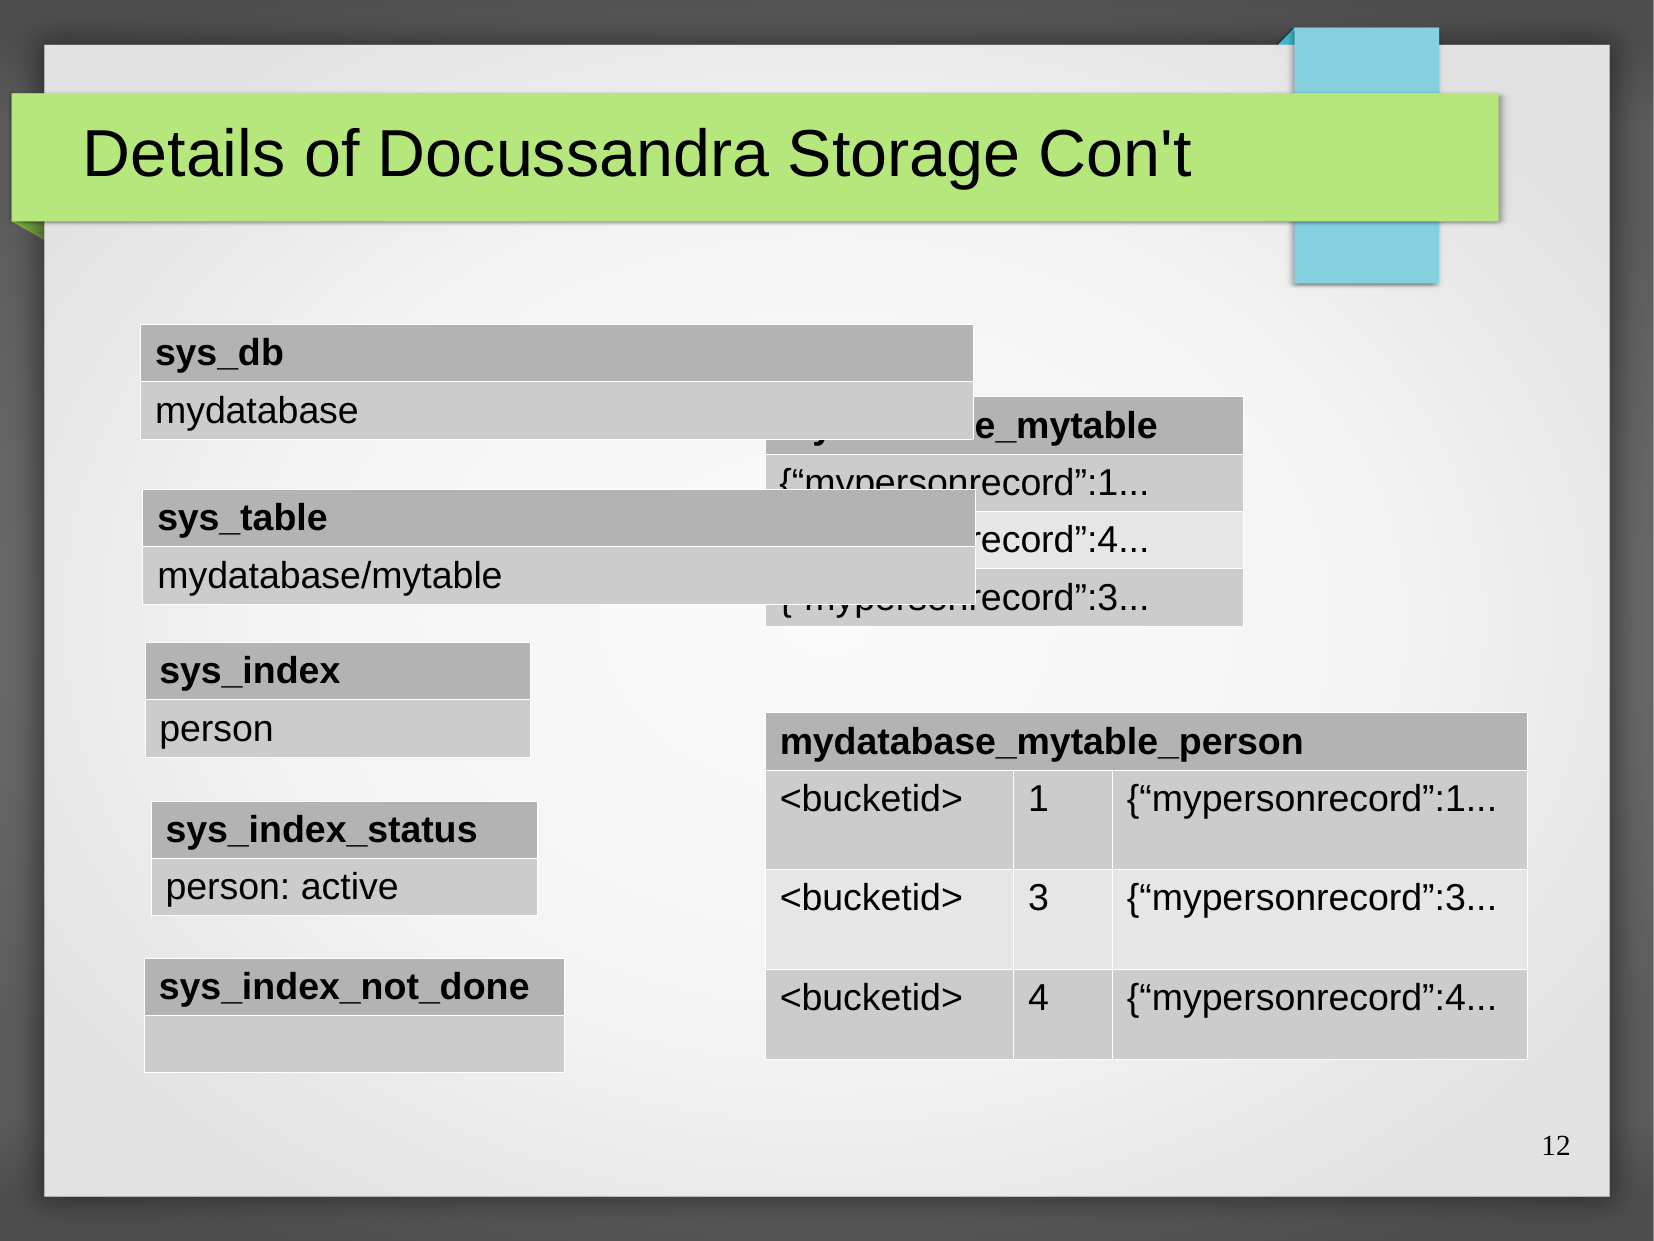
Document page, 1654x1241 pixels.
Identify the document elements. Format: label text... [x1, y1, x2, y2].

table_header sys_db [141, 325, 973, 381]
table_cell mydatabase [141, 382, 973, 439]
table_header sys_index_status [152, 802, 537, 858]
table_header sys_index_not_done [145, 959, 564, 1015]
table_cell 1 [1014, 771, 1112, 869]
title Details of Docussandra Storage Con't [82, 94, 1264, 213]
table_header sys_table [143, 490, 975, 546]
table_header mydatabase_mytable_person [766, 713, 1527, 770]
table_cell {“mypersonrecord”:3... [766, 569, 1243, 626]
table_cell 3 [1014, 870, 1112, 969]
table_cell {“mypersonrecord”:4... [976, 512, 1243, 568]
table_cell 4 [1014, 970, 1112, 1059]
table_cell <bucketid> [766, 771, 1013, 869]
table_cell <bucketid> [766, 870, 1013, 969]
table_cell {“mypersonrecord”:3... [1113, 870, 1527, 969]
table_cell mydatabase/mytable [143, 547, 975, 604]
table_cell [145, 1016, 564, 1072]
picture [0, 0, 1654, 1241]
table_cell person: active [152, 859, 537, 915]
table_header mydatabase_mytable [766, 397, 1243, 454]
table_cell person [146, 700, 530, 757]
table_header sys_index [146, 643, 530, 699]
table_cell {“mypersonrecord”:1... [1113, 771, 1527, 869]
table_cell <bucketid> [766, 970, 1013, 1059]
table_cell {“mypersonrecord”:1... [766, 455, 1243, 511]
table_cell {“mypersonrecord”:4... [1113, 970, 1527, 1059]
